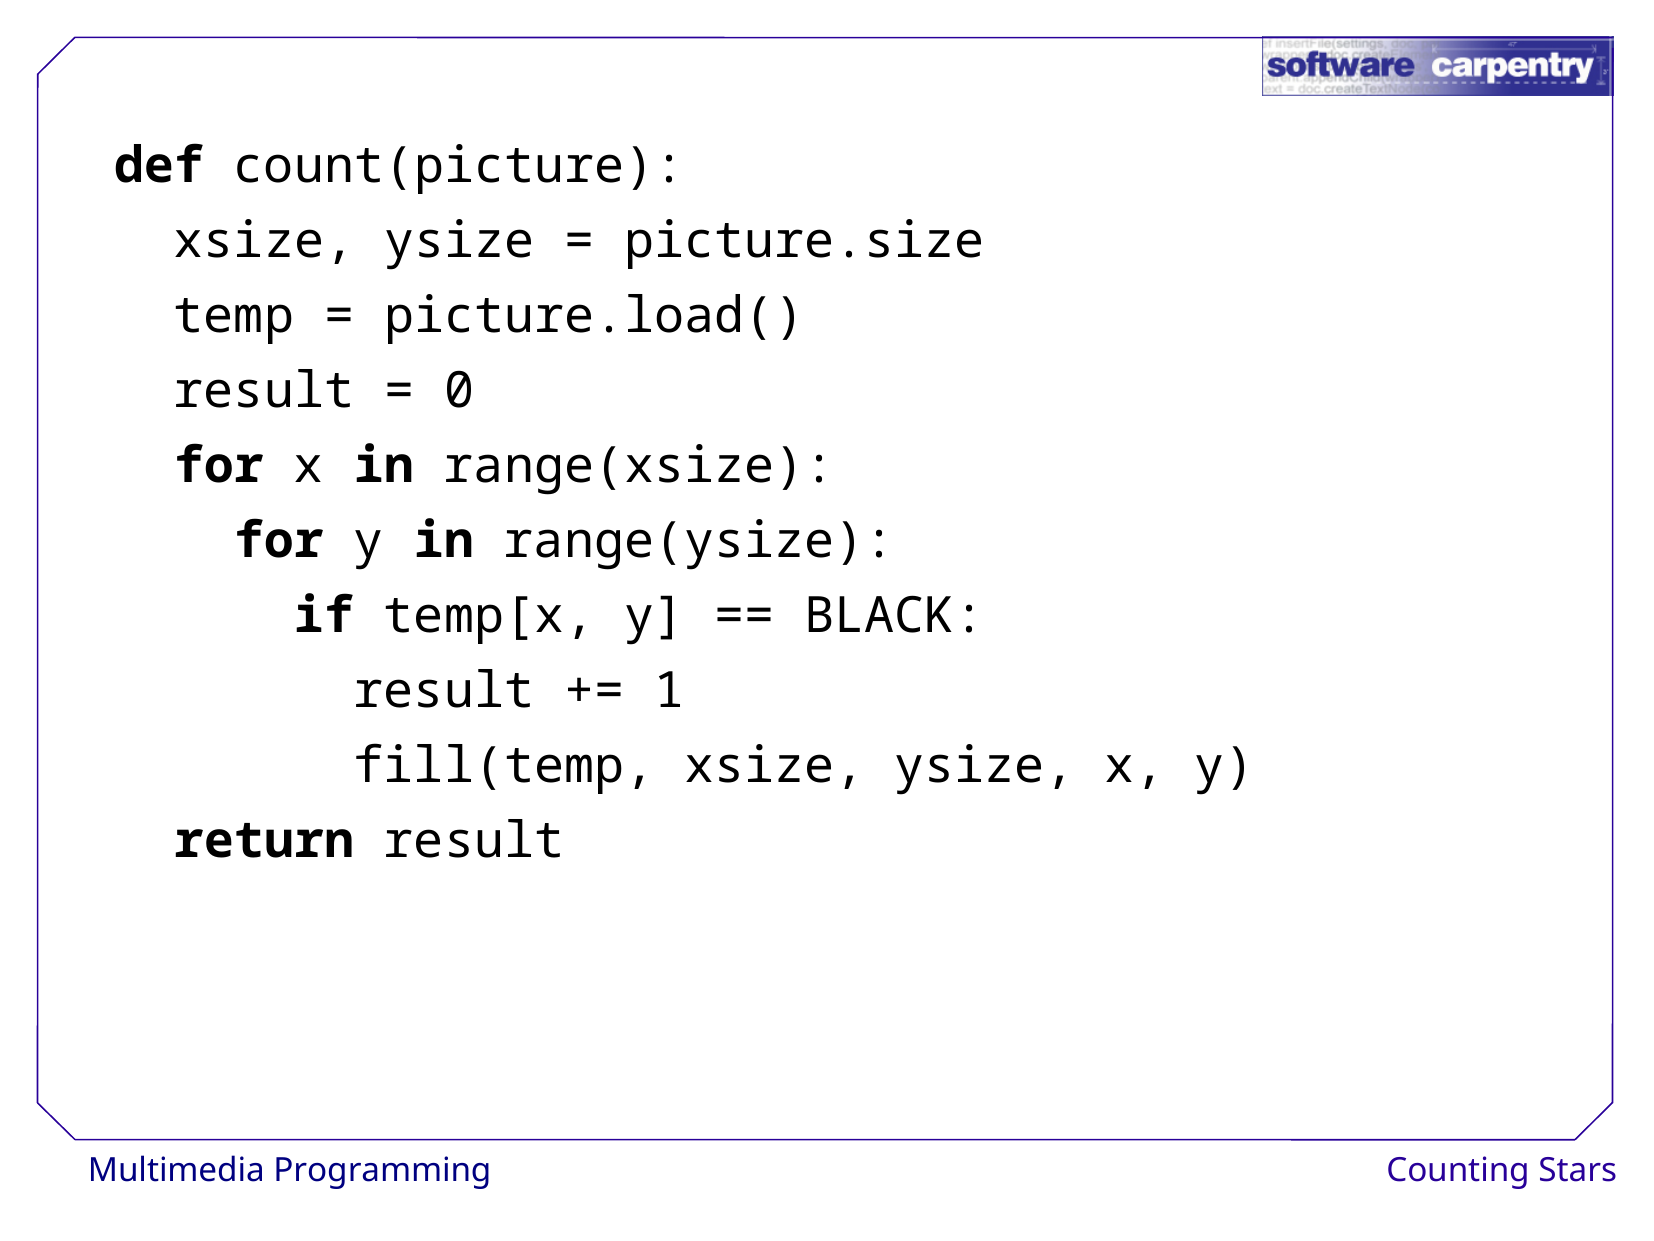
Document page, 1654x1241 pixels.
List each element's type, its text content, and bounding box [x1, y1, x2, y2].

text_box def count(picture): xsize, ysize = picture.size temp = picture.load() result = 0 for x in range(xsize): for y in range(ysize): if temp[x, y] == BLACK: result += 1 fill(temp, xsize, ysize, x, y) return result [99, 109, 1546, 876]
picture [1262, 36, 1614, 96]
